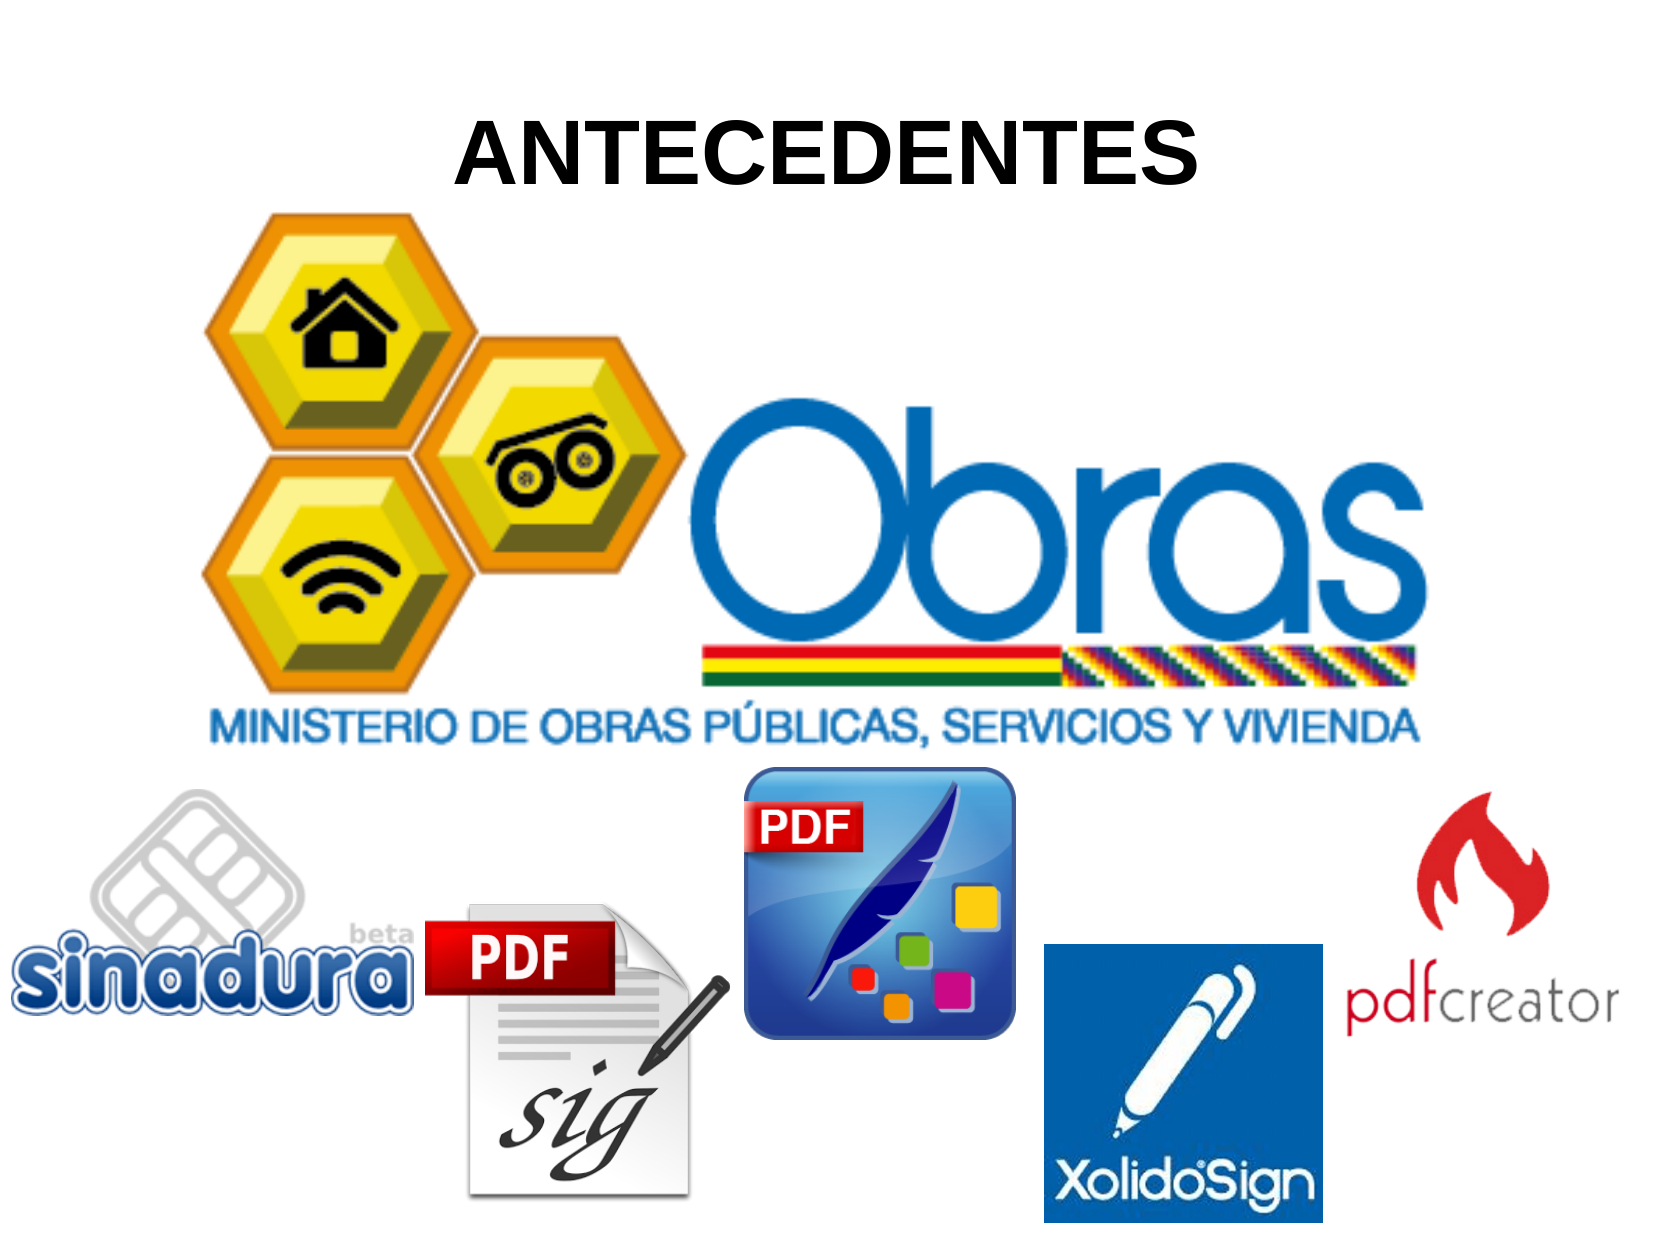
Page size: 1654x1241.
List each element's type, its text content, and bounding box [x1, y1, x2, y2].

title ANTECEDENTES [82, 49, 1571, 257]
picture [425, 897, 733, 1205]
picture [1044, 944, 1323, 1223]
picture [11, 789, 414, 1016]
picture [1336, 779, 1630, 1074]
picture [200, 212, 1435, 757]
picture [744, 767, 1016, 1040]
